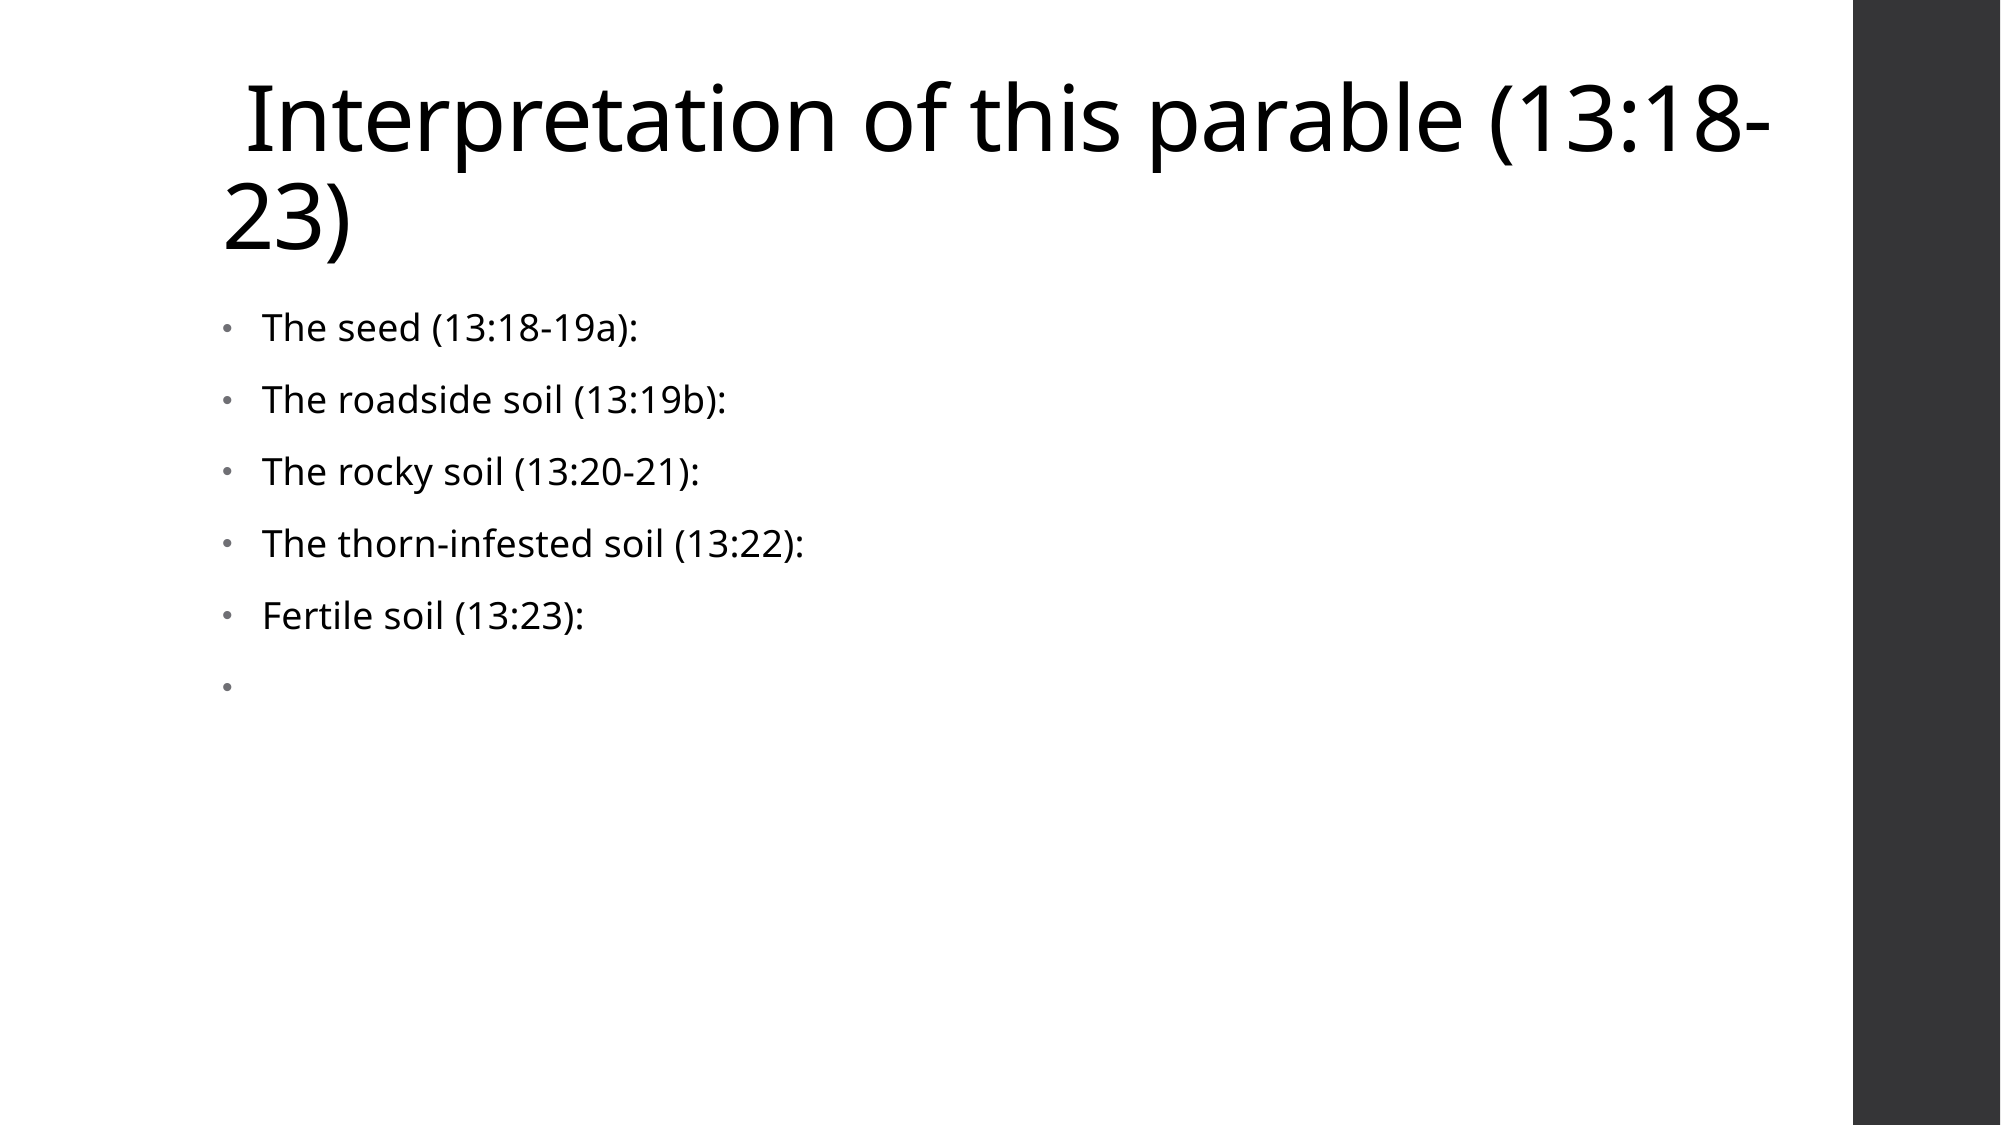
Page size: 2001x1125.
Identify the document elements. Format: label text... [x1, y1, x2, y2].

title Interpretation of this parable (13:18-23) [206, 60, 1797, 278]
list The seed (13:18-19a): The roadside soil (13:19b): The rocky soil (13:20-21): The thorn-infested soil (13:22): Fertile soil (13:23): [206, 299, 1617, 1014]
